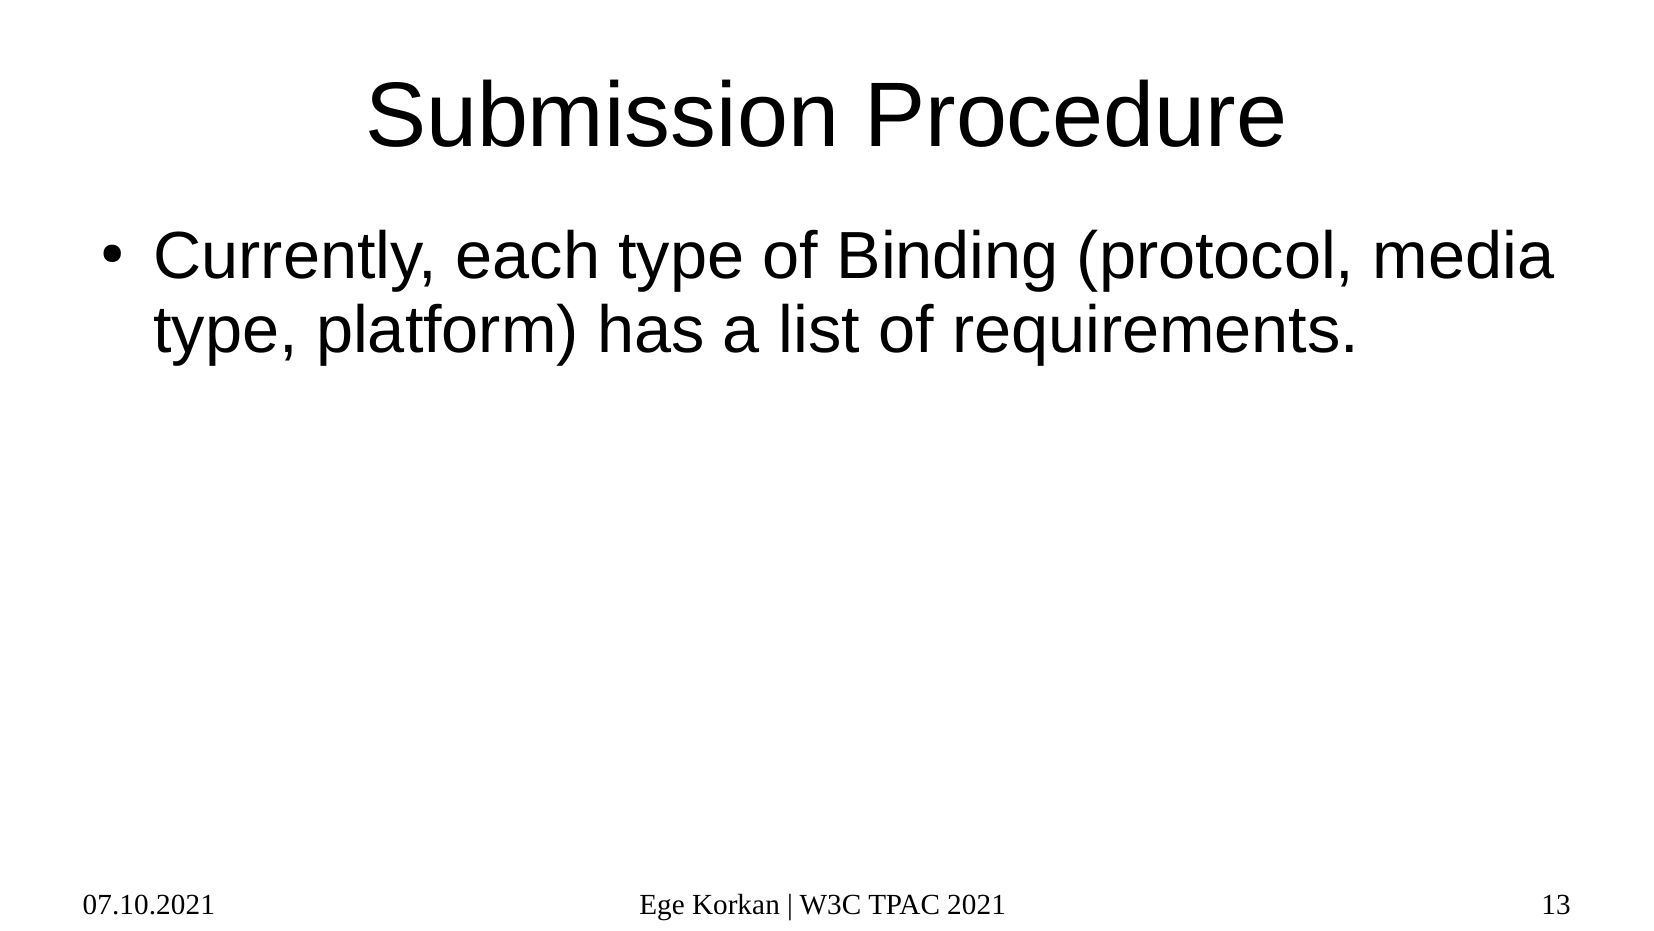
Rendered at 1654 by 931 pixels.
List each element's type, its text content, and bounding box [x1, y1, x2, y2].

title Submission Procedure [82, 37, 1571, 193]
list Currently, each type of Binding (protocol, media type, platform) has a list of requirements. [82, 217, 1571, 758]
